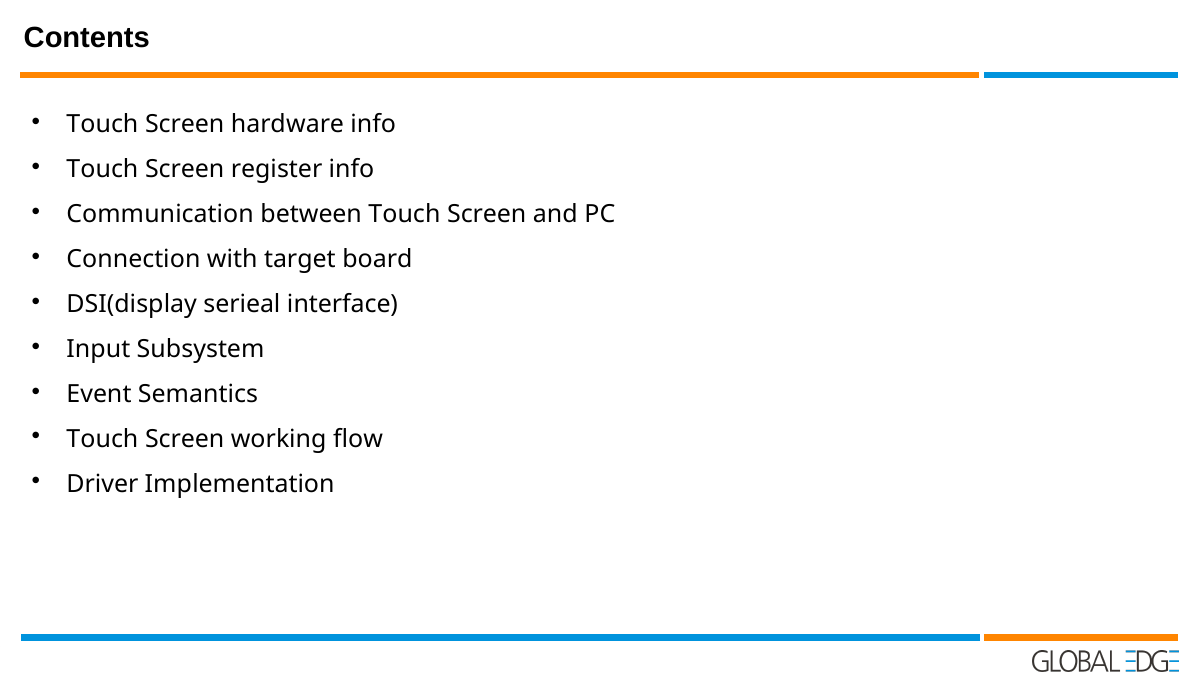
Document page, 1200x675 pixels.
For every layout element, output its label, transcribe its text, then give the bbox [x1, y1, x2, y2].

picture [1032, 650, 1179, 672]
text_box Contents [12, 9, 1088, 63]
text_box Touch Screen hardware info Touch Screen register info Communication between Touch Screen and PC Connection with target board DSI(display serieal interface) Input Subsystem Event Semantics Touch Screen working flow Driver Implementation [20, 87, 1179, 628]
